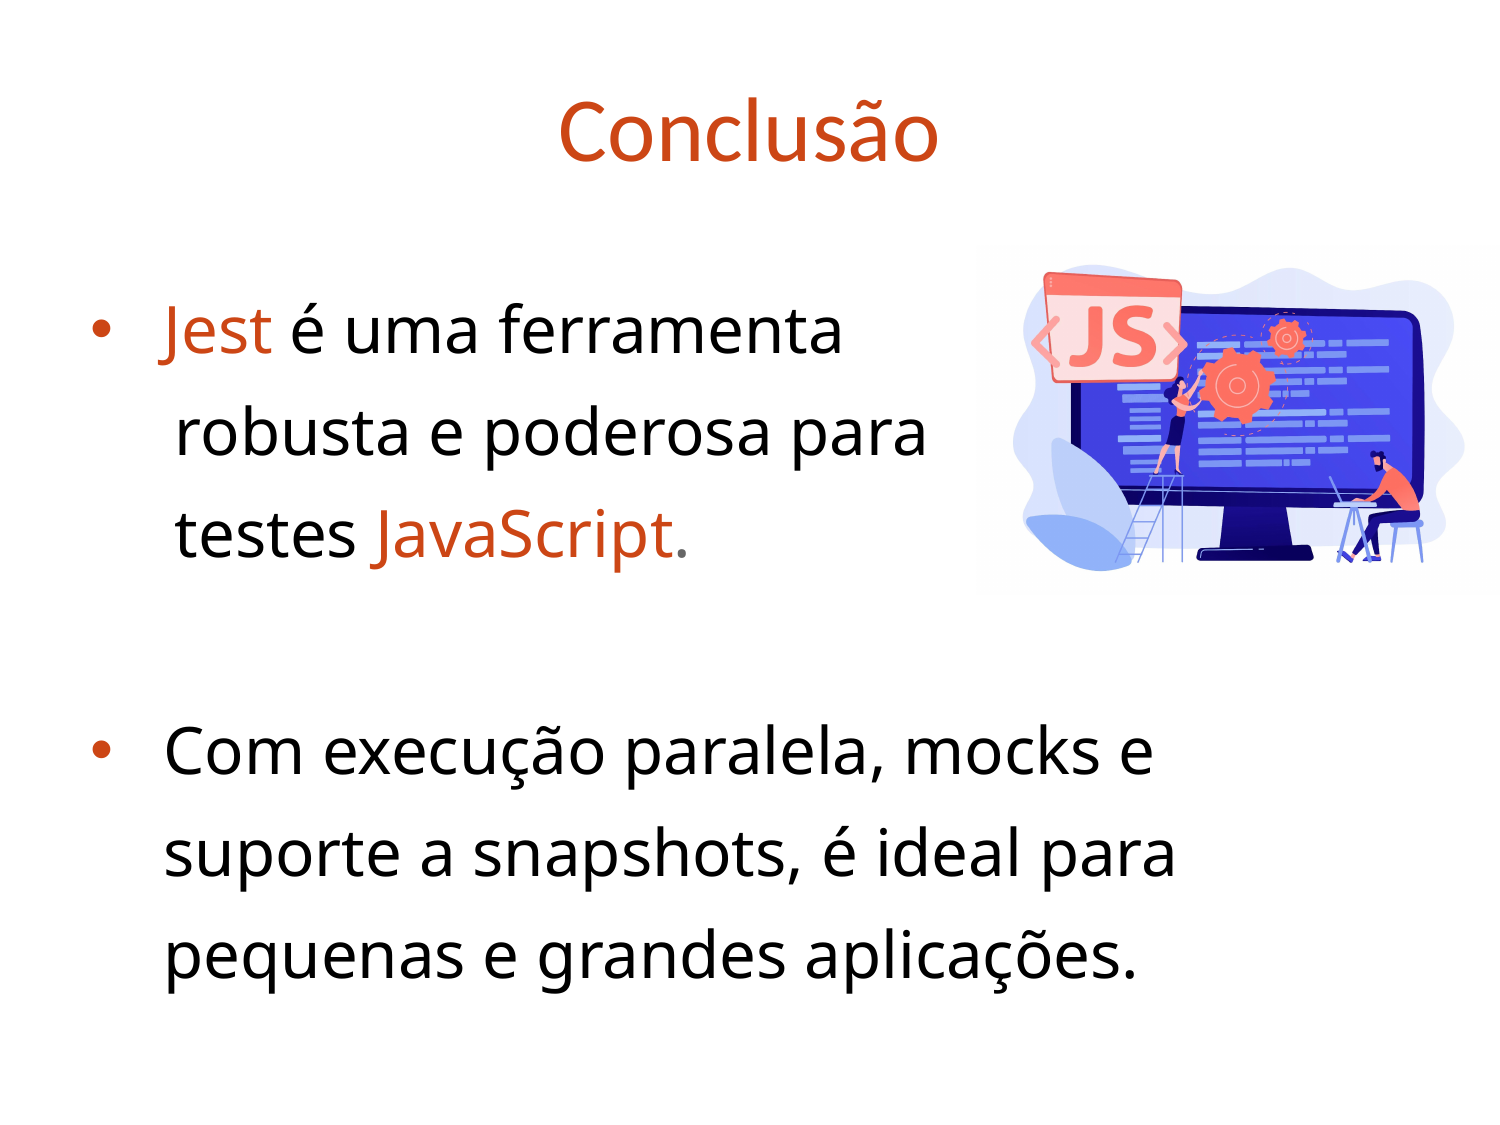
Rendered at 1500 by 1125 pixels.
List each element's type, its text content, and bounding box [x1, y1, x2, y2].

list Jest é uma ferramenta robusta e poderosa para testes JavaScript. Com execução paralela, mocks e suporte a snapshots, é ideal para pequenas e grandes aplicações. [75, 262, 1425, 1005]
picture [976, 245, 1500, 595]
title Conclusão [75, 45, 1425, 233]
